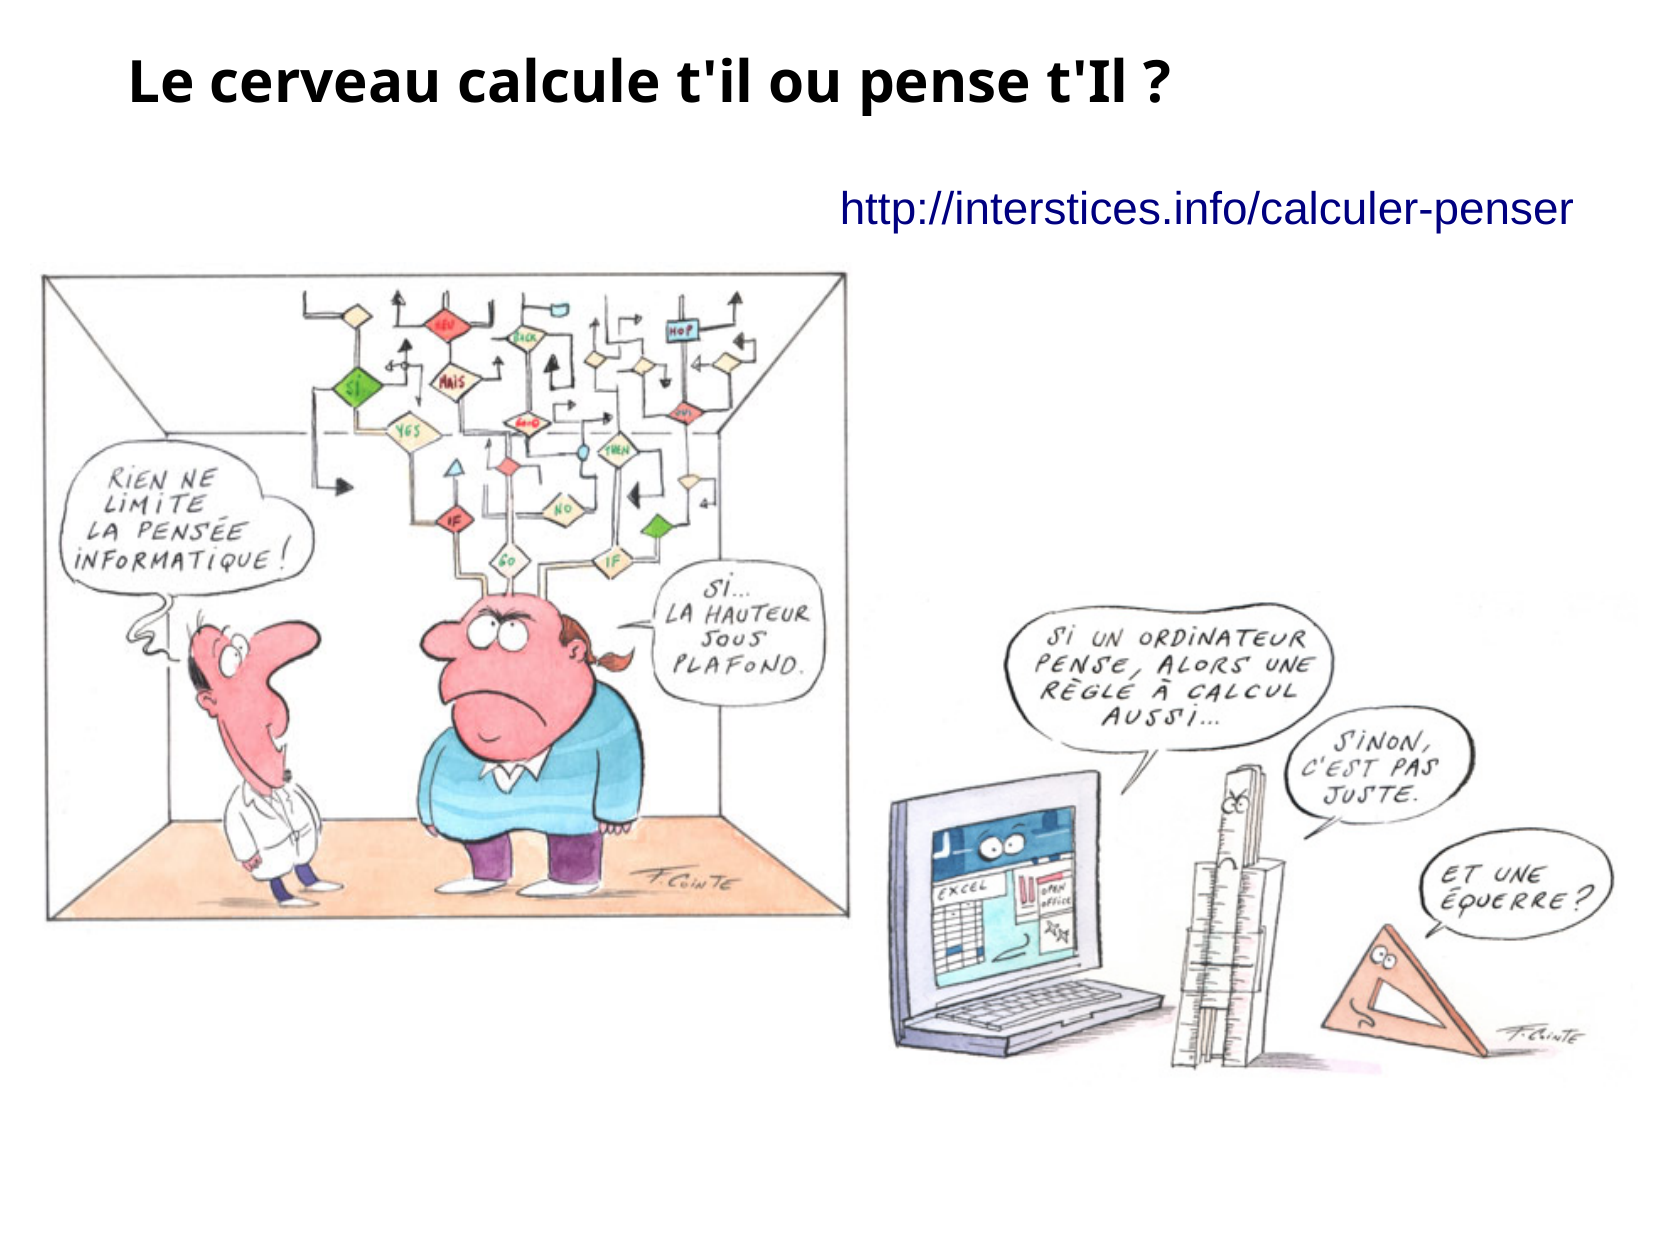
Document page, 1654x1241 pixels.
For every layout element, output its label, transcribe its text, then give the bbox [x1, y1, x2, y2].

text_box Le cerveau calcule t'il ou pense t'Il ? [112, 33, 1576, 124]
text_box http://interstices.info/calculer-penser [825, 175, 1654, 263]
picture [30, 262, 1638, 1088]
